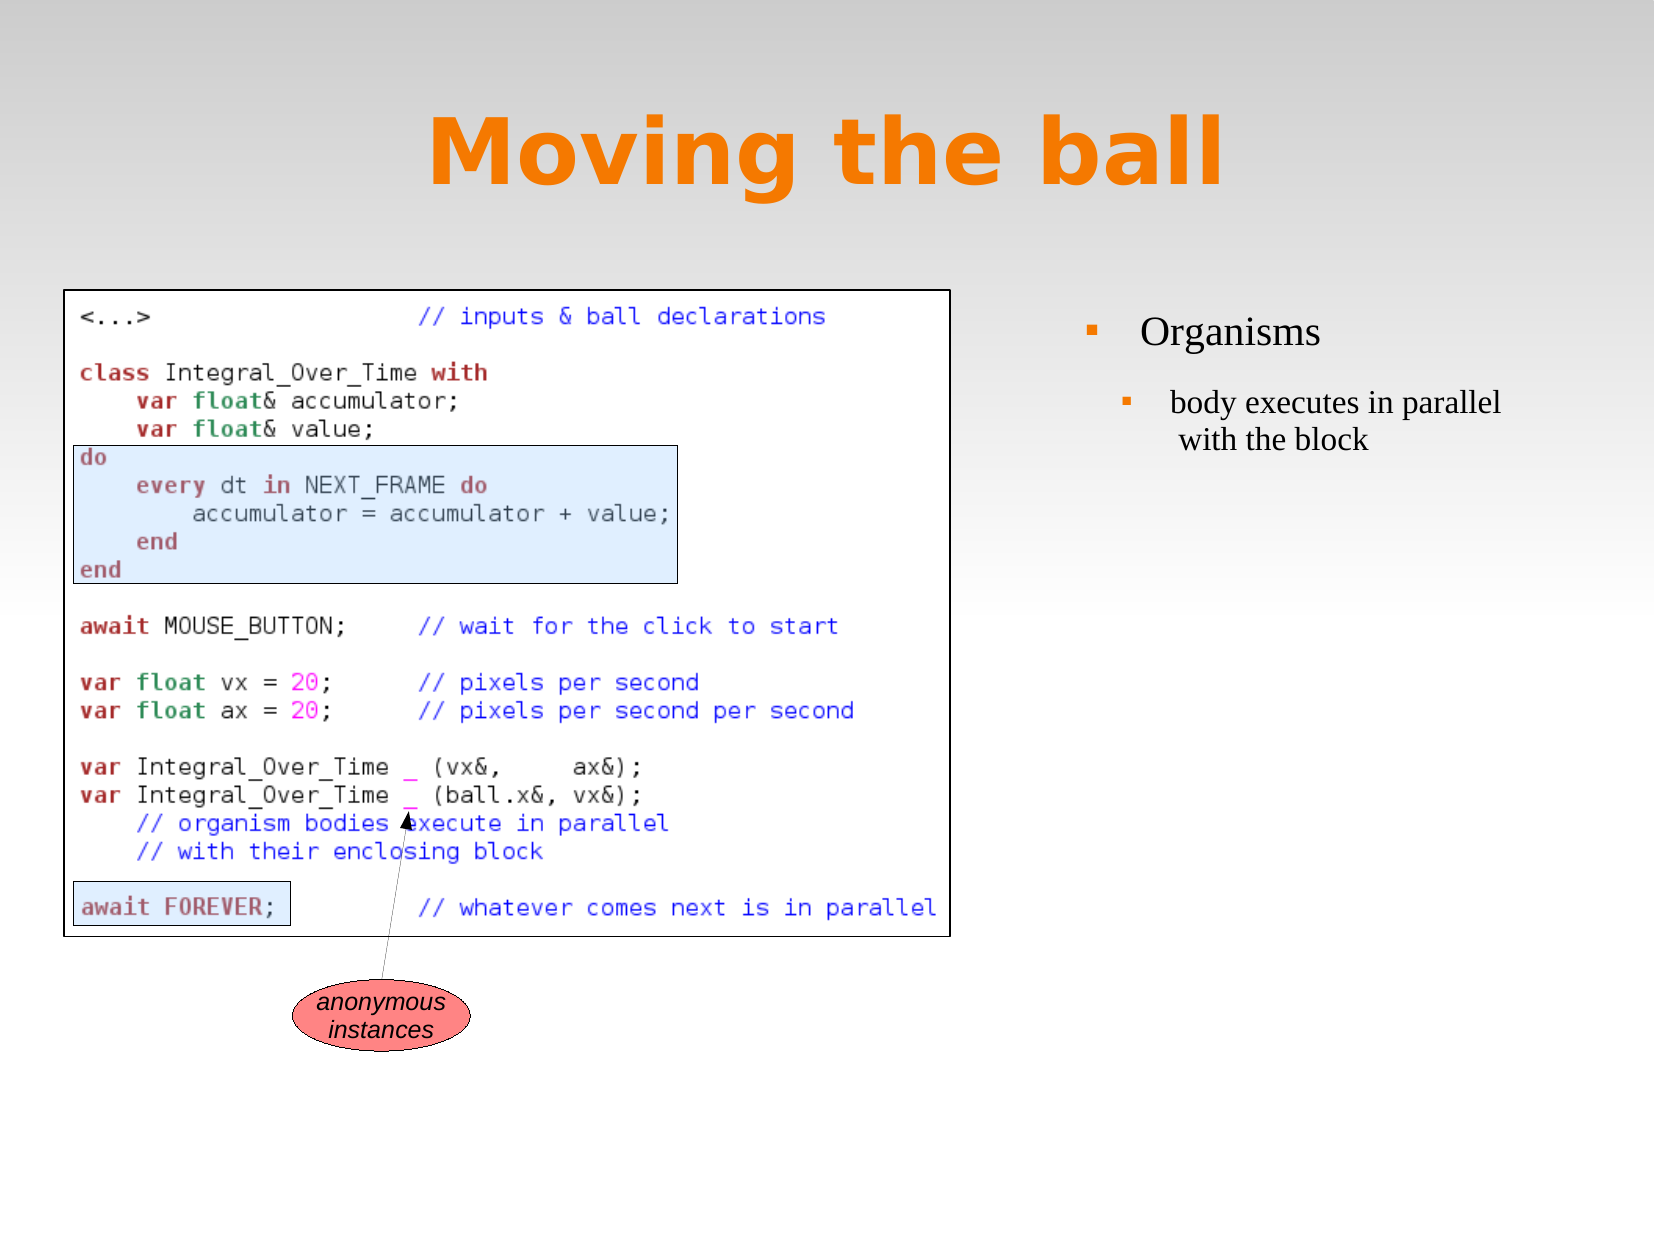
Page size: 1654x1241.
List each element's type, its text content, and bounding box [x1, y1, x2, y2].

text_box [73, 881, 291, 926]
list Organisms body executes in parallel with the block [998, 308, 1651, 717]
text_box [73, 445, 678, 584]
picture [64, 290, 950, 936]
title Moving the ball [82, 49, 1571, 257]
text_box anonymous instances [292, 979, 471, 1052]
